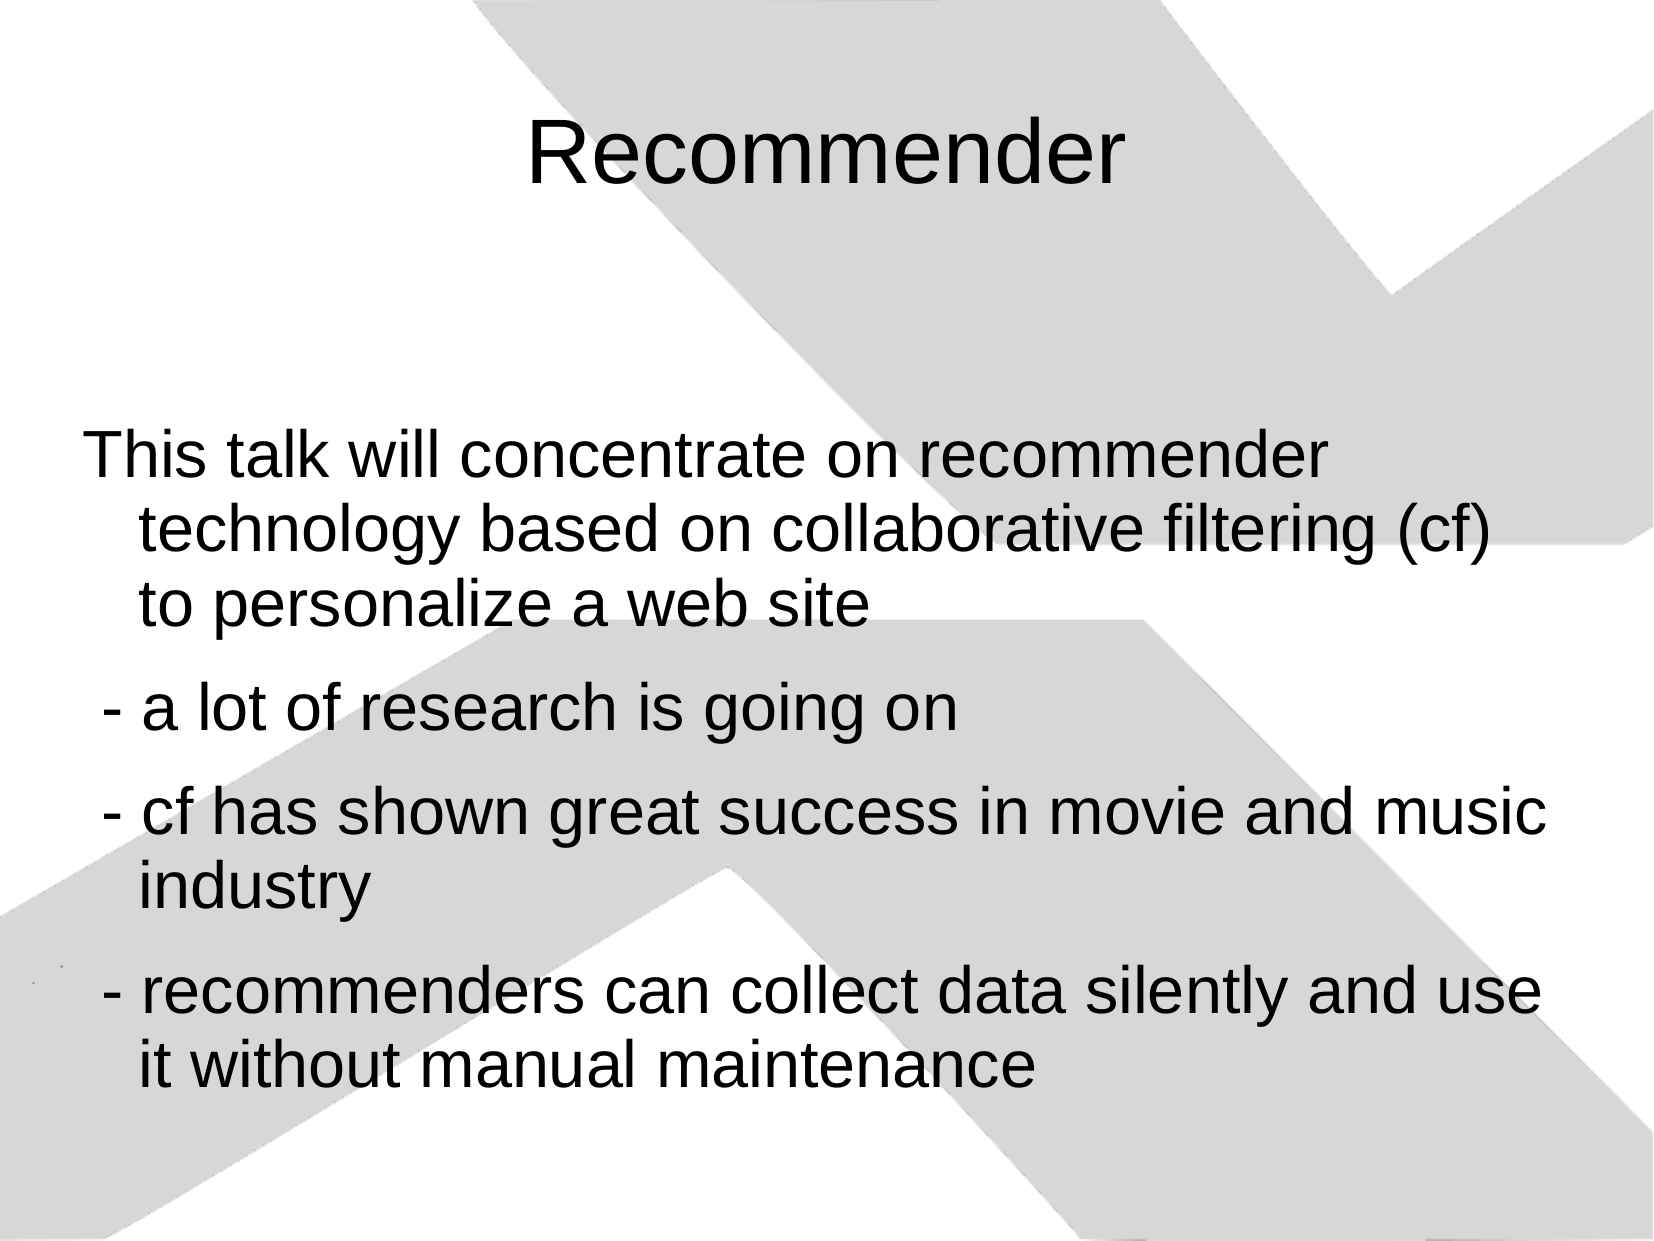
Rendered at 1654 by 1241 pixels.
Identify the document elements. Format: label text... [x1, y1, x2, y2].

title Recommender [82, 49, 1571, 257]
list This talk will concentrate on recommender technology based on collaborative filtering (cf) to personalize a web site - a lot of research is going on - cf has shown great success in movie and music industry - recommenders can collect data silently and use it without manual maintenance [82, 413, 1571, 1109]
picture [0, 0, 1654, 1241]
